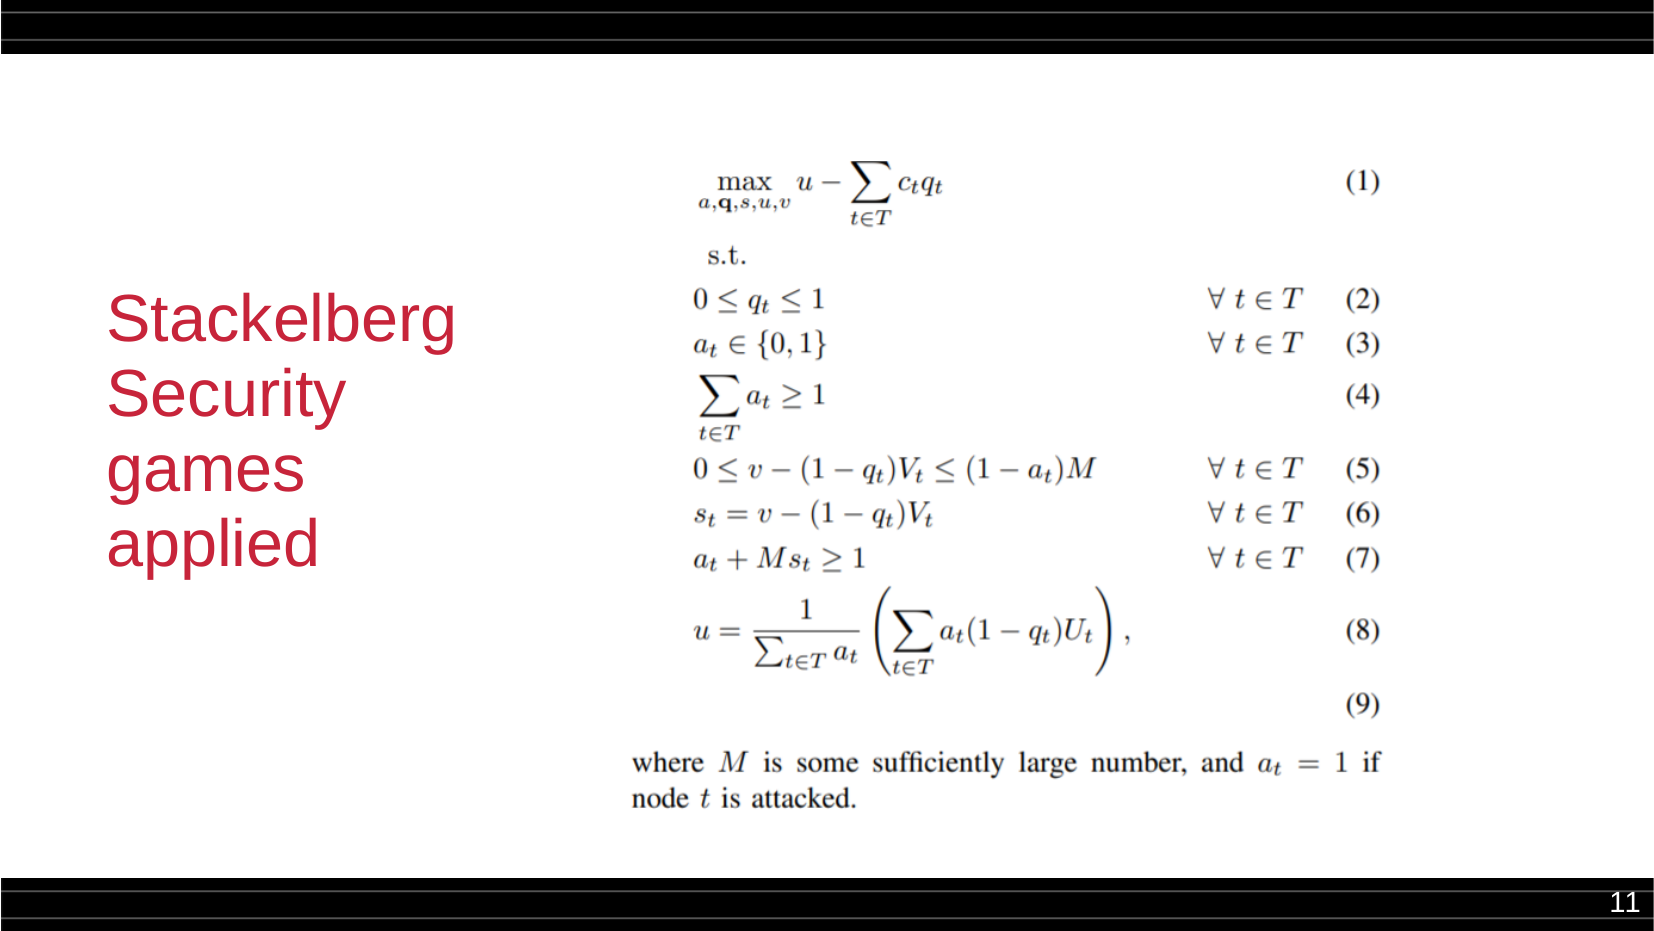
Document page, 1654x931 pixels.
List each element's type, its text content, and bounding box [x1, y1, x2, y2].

title Stackelberg Security games applied [106, 281, 473, 581]
picture [1, 878, 1654, 931]
picture [614, 129, 1425, 827]
picture [1, 0, 1654, 54]
